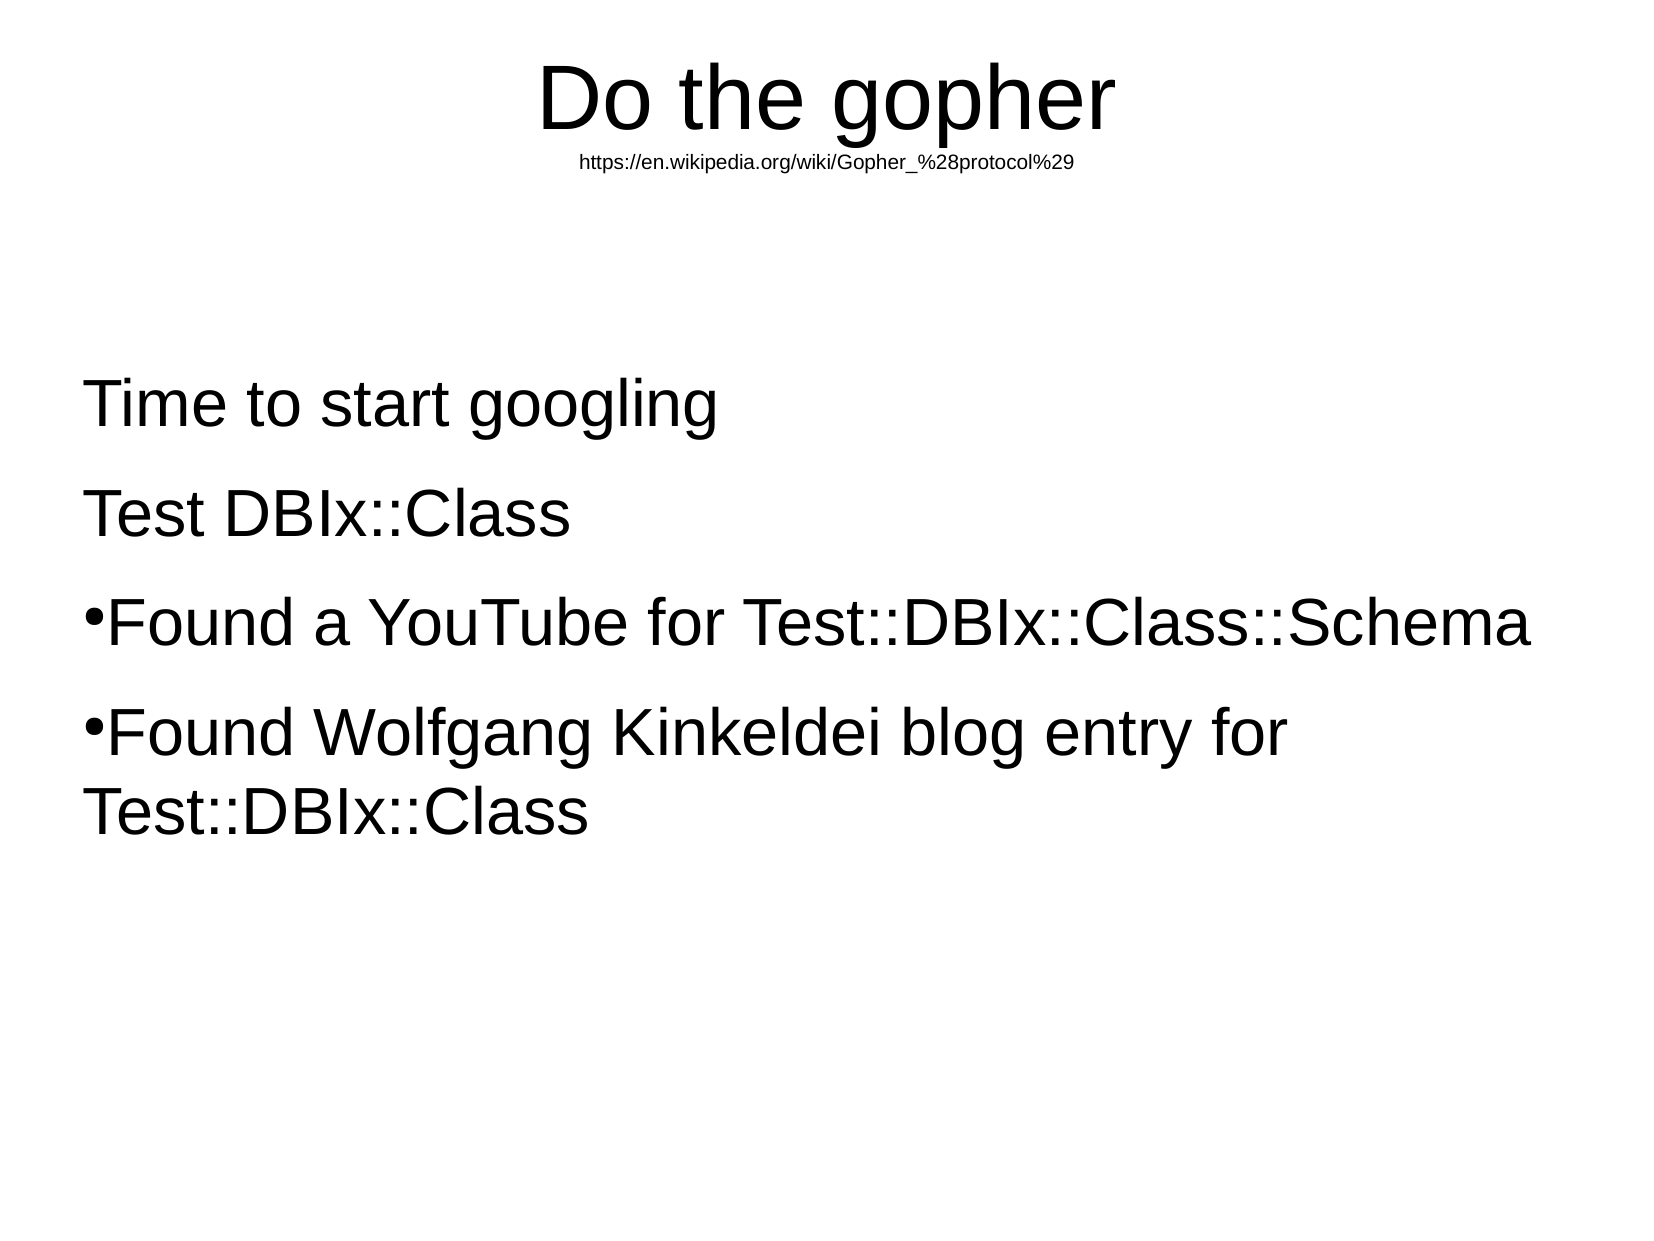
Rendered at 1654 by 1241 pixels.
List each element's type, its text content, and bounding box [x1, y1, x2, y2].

title Do the gopher https://en.wikipedia.org/wiki/Gopher_%28protocol%29 [82, 38, 1571, 268]
list Time to start googling Test DBIx::Class Found a YouTube for Test::DBIx::Class::Schema Found Wolfgang Kinkeldei blog entry for Test::DBIx::Class [82, 360, 1571, 1010]
